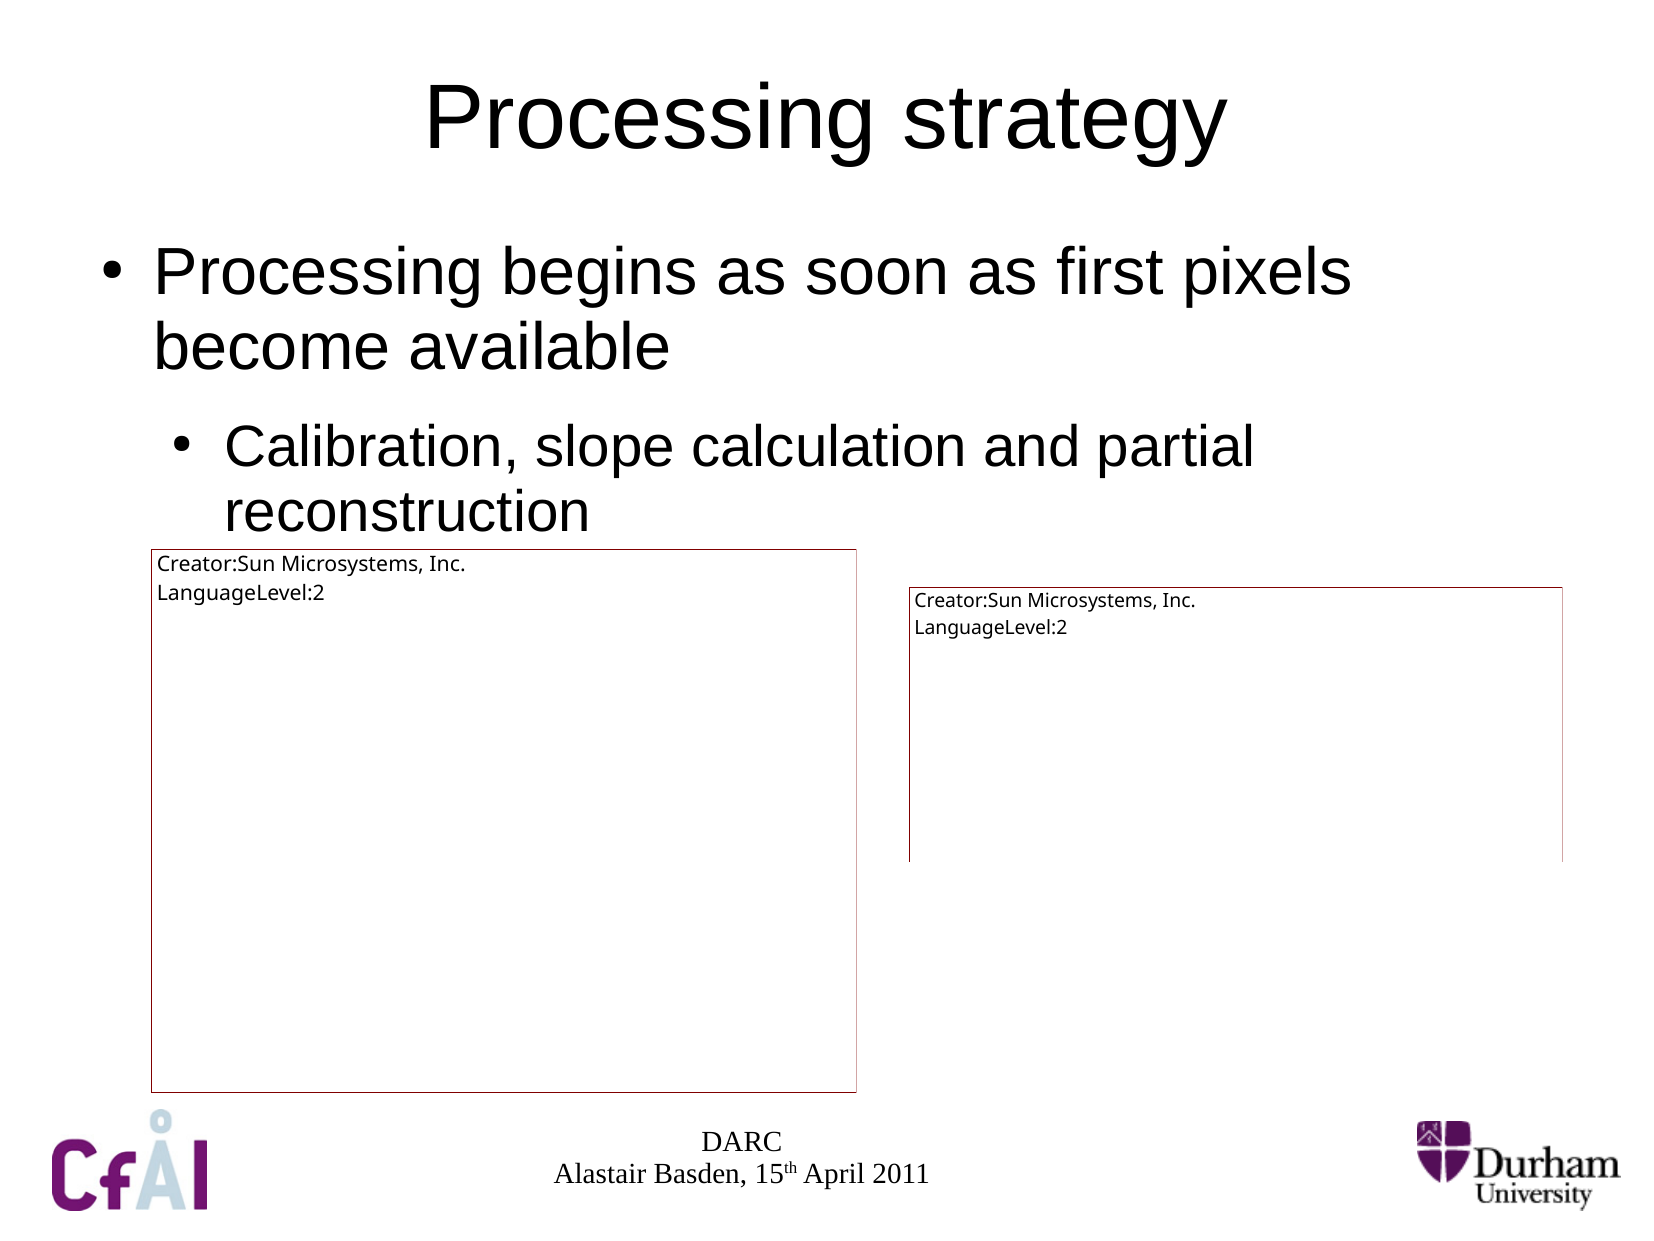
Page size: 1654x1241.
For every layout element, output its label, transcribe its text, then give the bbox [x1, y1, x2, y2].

picture [52, 1109, 207, 1211]
picture [908, 585, 1563, 862]
picture [149, 547, 857, 1093]
title Processing strategy [82, 21, 1571, 213]
picture [1417, 1121, 1621, 1211]
list Processing begins as soon as first pixels become available Calibration, slope calculation and partial reconstruction [82, 234, 1571, 1053]
